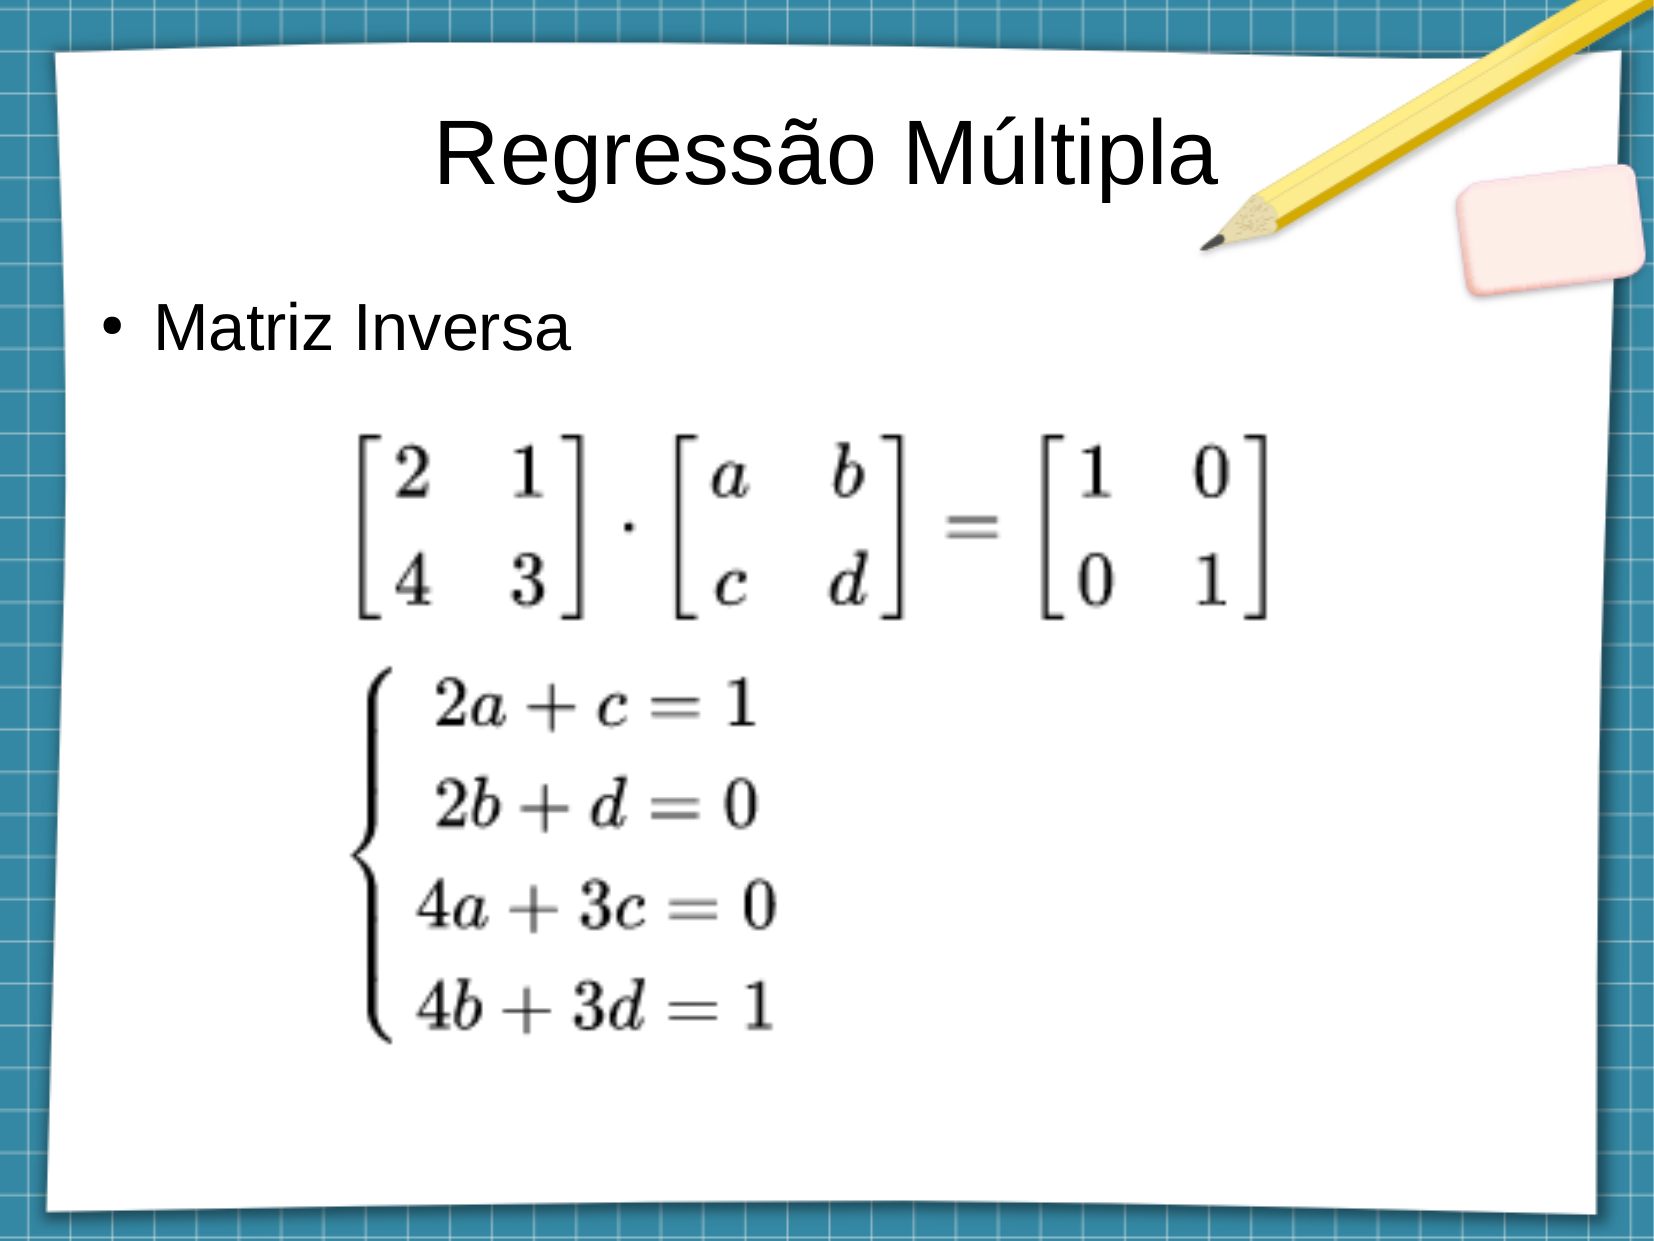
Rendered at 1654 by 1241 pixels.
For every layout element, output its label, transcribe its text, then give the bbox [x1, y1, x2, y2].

list Matriz Inversa [82, 290, 1571, 1010]
title Regressão Múltipla [82, 49, 1571, 257]
picture [0, 0, 1654, 1241]
